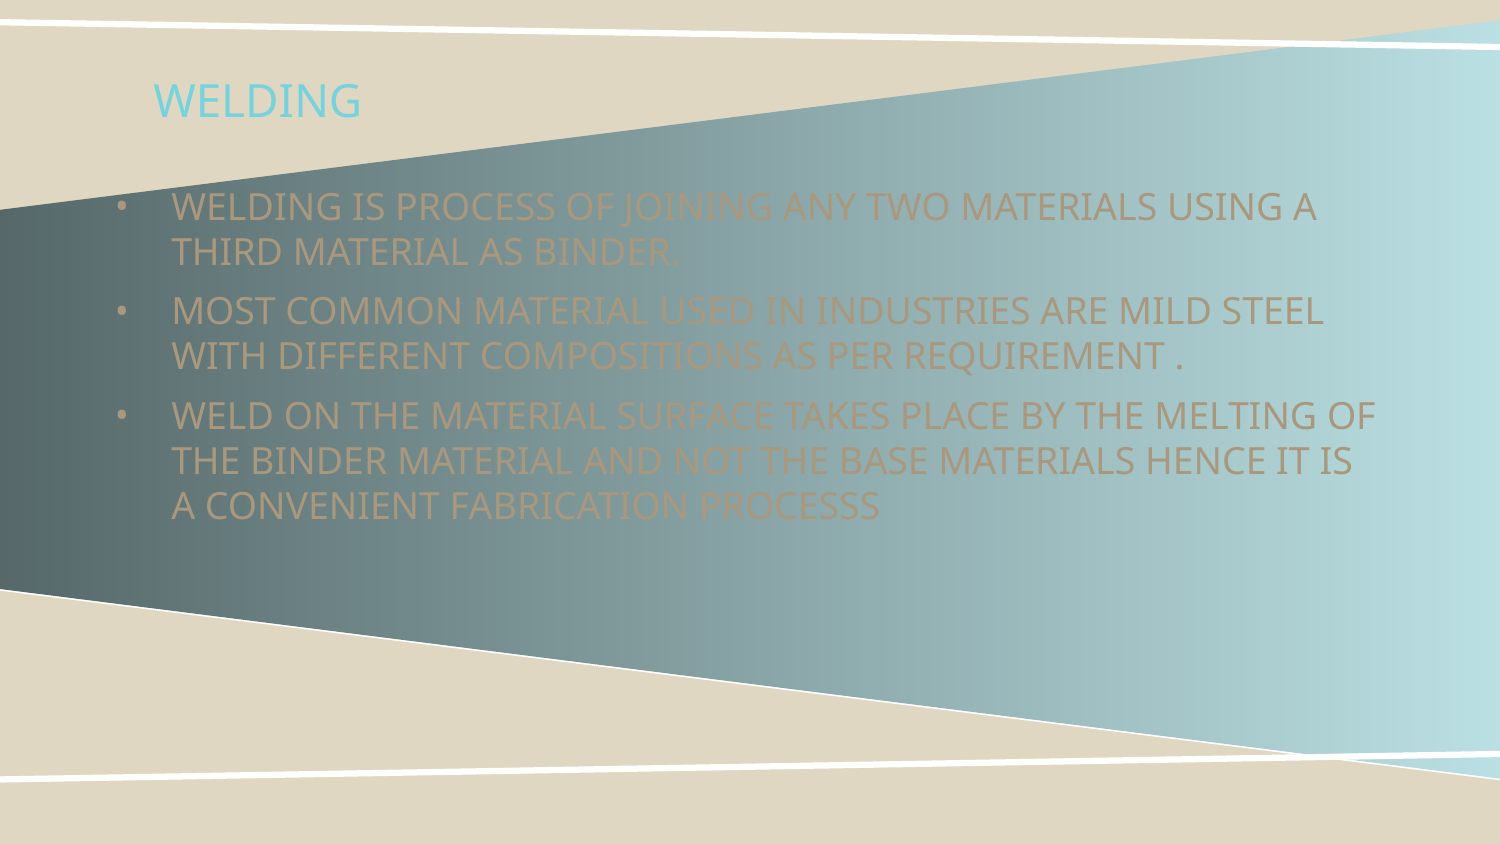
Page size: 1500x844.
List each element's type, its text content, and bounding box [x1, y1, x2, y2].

title [100, 641, 1401, 730]
list WELDING IS PROCESS OF JOINING ANY TWO MATERIALS USING A THIRD MATERIAL AS BINDER. MOST COMMON MATERIAL USED IN INDUSTRIES ARE MILD STEEL WITH DIFFERENT COMPOSITIONS AS PER REQUIREMENT . WELD ON THE MATERIAL SURFACE TAKES PLACE BY THE MELTING OF THE BINDER MATERIAL AND NOT THE BASE MATERIALS HENCE IT IS A CONVENIENT FABRICATION PROCESSS [99, 175, 1401, 641]
text_box WELDING [138, 59, 1435, 176]
